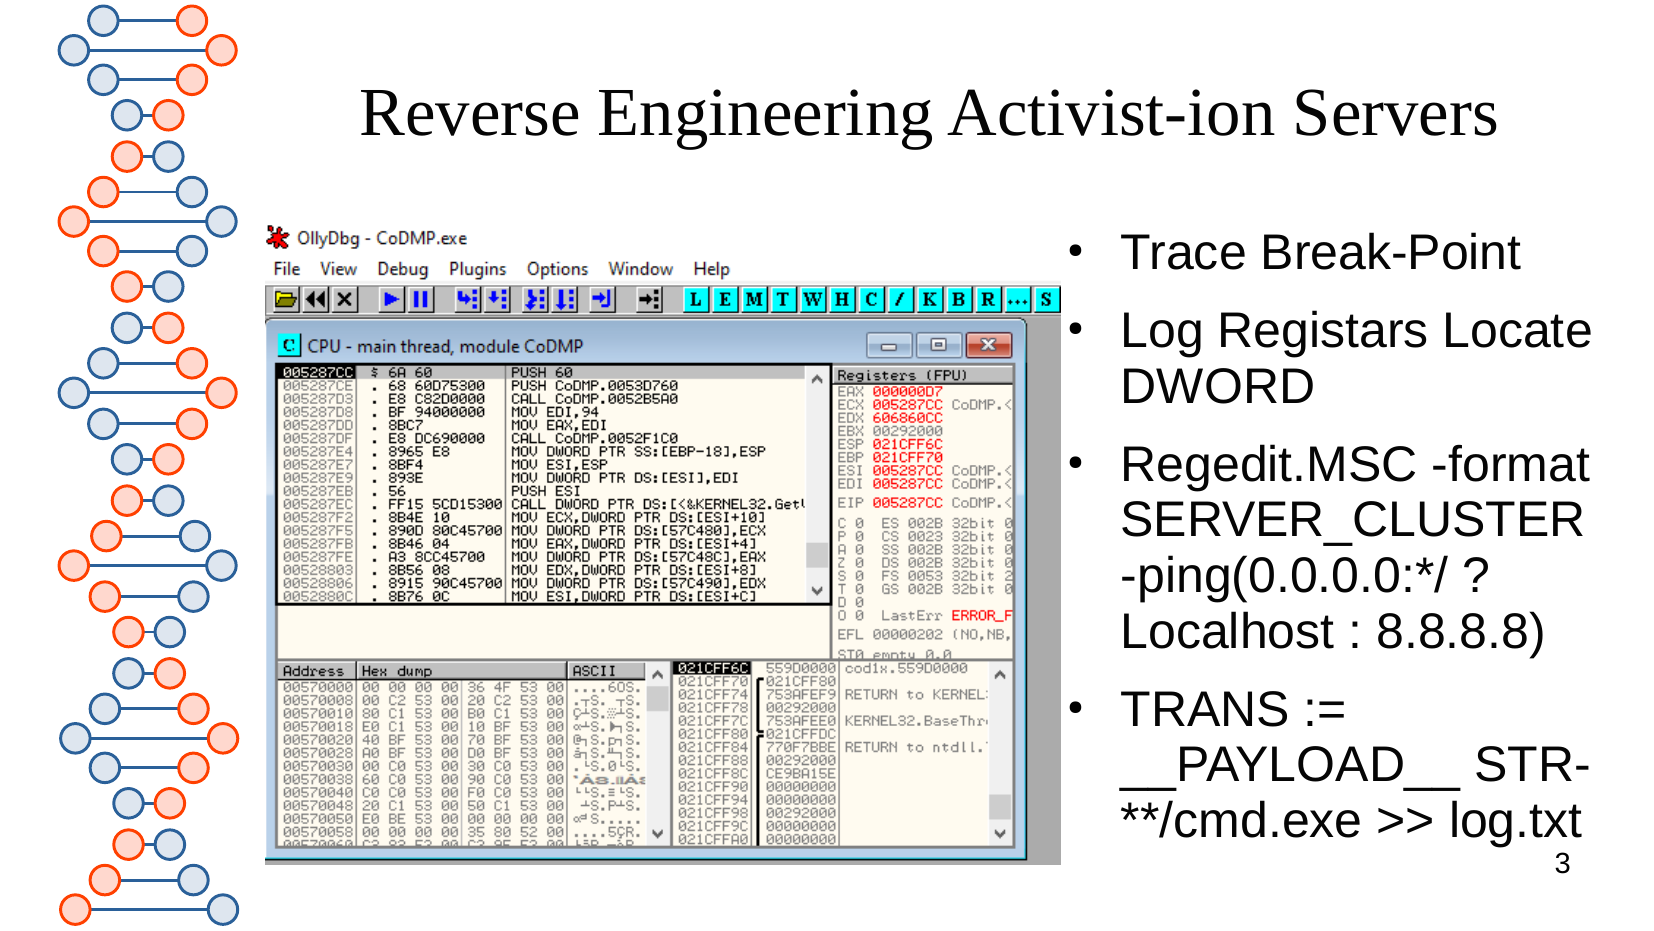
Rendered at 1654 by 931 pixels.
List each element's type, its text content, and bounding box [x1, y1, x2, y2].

list Trace Break-Point Log Registars Locate DWORD Regedit.MSC -format SERVER_CLUSTER -ping(0.0.0.0:*/ ? Localhost : 8.8.8.8) TRANS := __PAYLOAD__ STR-**/cmd.exe >> log.txt [1050, 224, 1595, 863]
picture [265, 224, 1061, 865]
title Reverse Engineering Activist-ion Servers [265, 35, 1595, 189]
